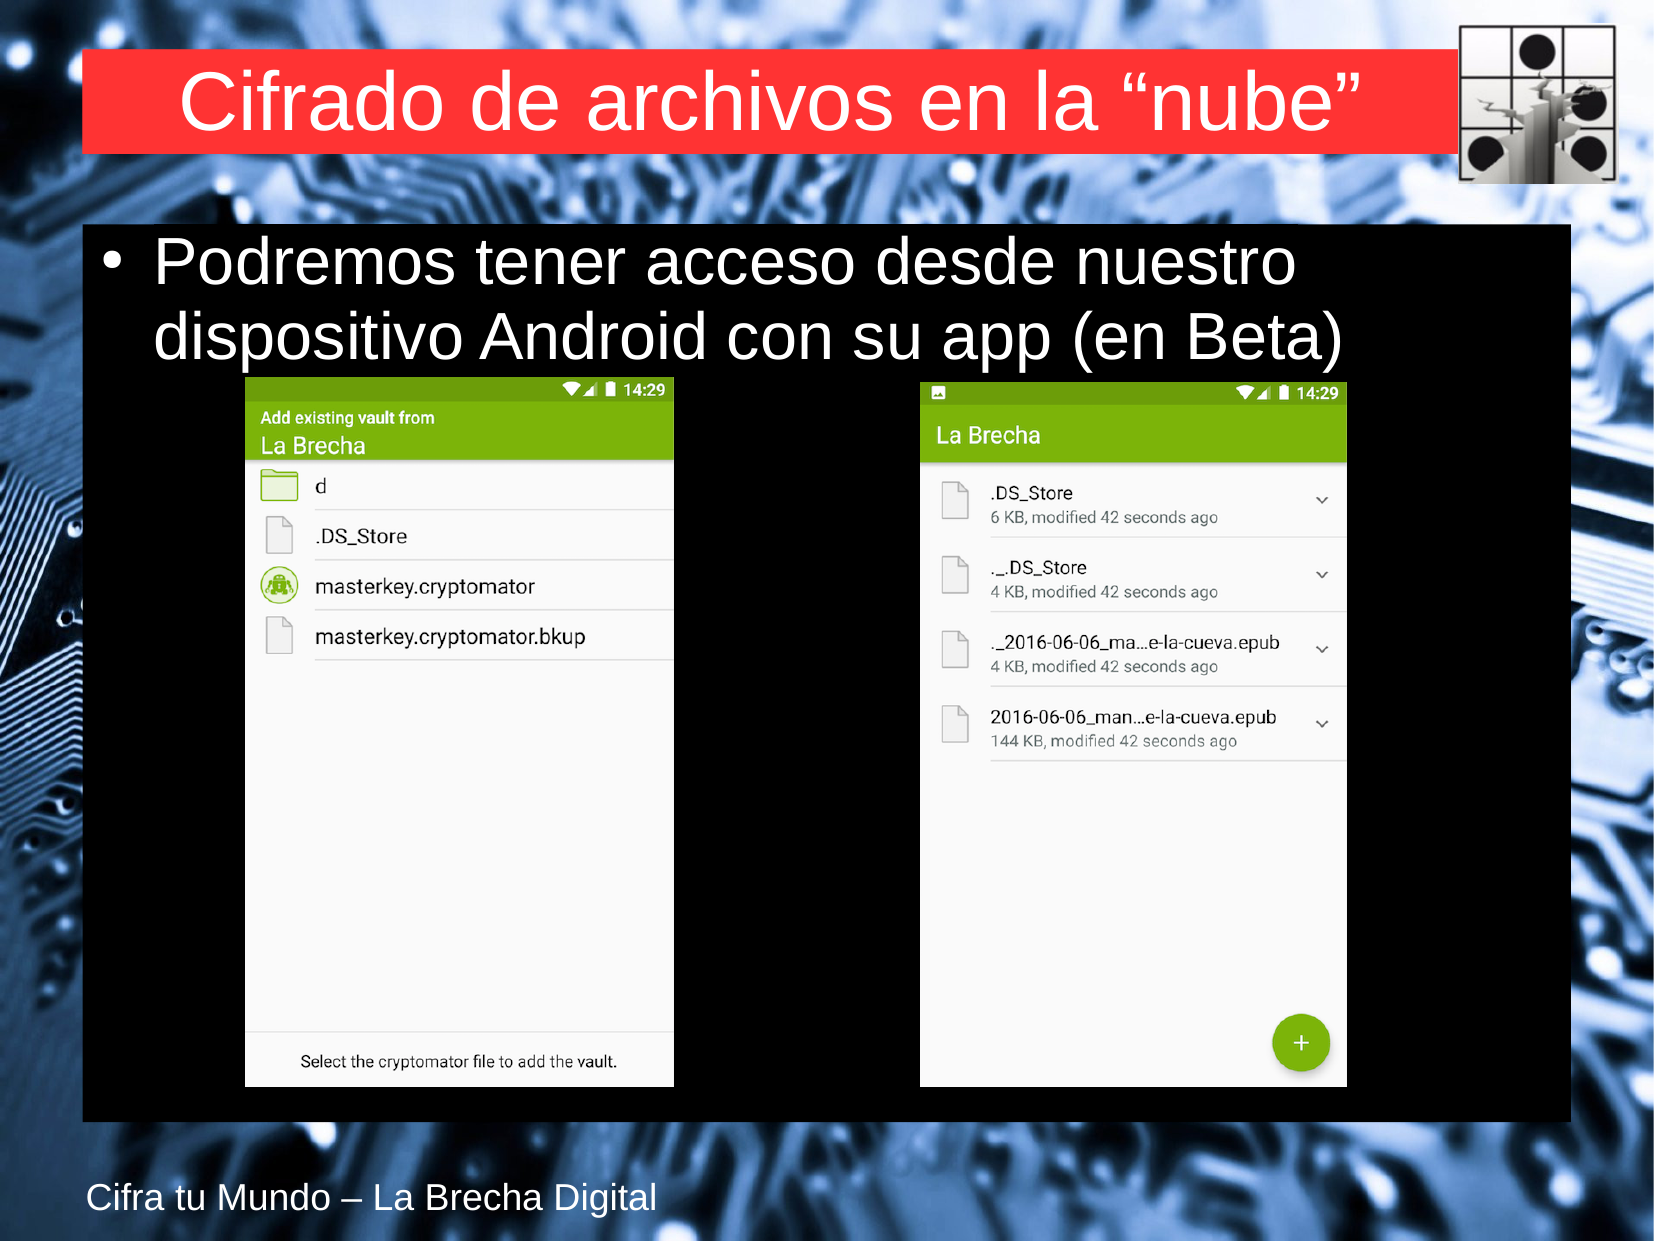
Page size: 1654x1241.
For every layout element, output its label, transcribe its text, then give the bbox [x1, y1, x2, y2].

list Podremos tener acceso desde nuestro dispositivo Android con su app (en Beta) [82, 224, 1571, 1123]
text_box Cifra tu Mundo – La Brecha Digital [70, 1169, 1453, 1226]
picture [0, 0, 1654, 1241]
title Cifrado de archivos en la “nube” [82, 49, 1458, 154]
